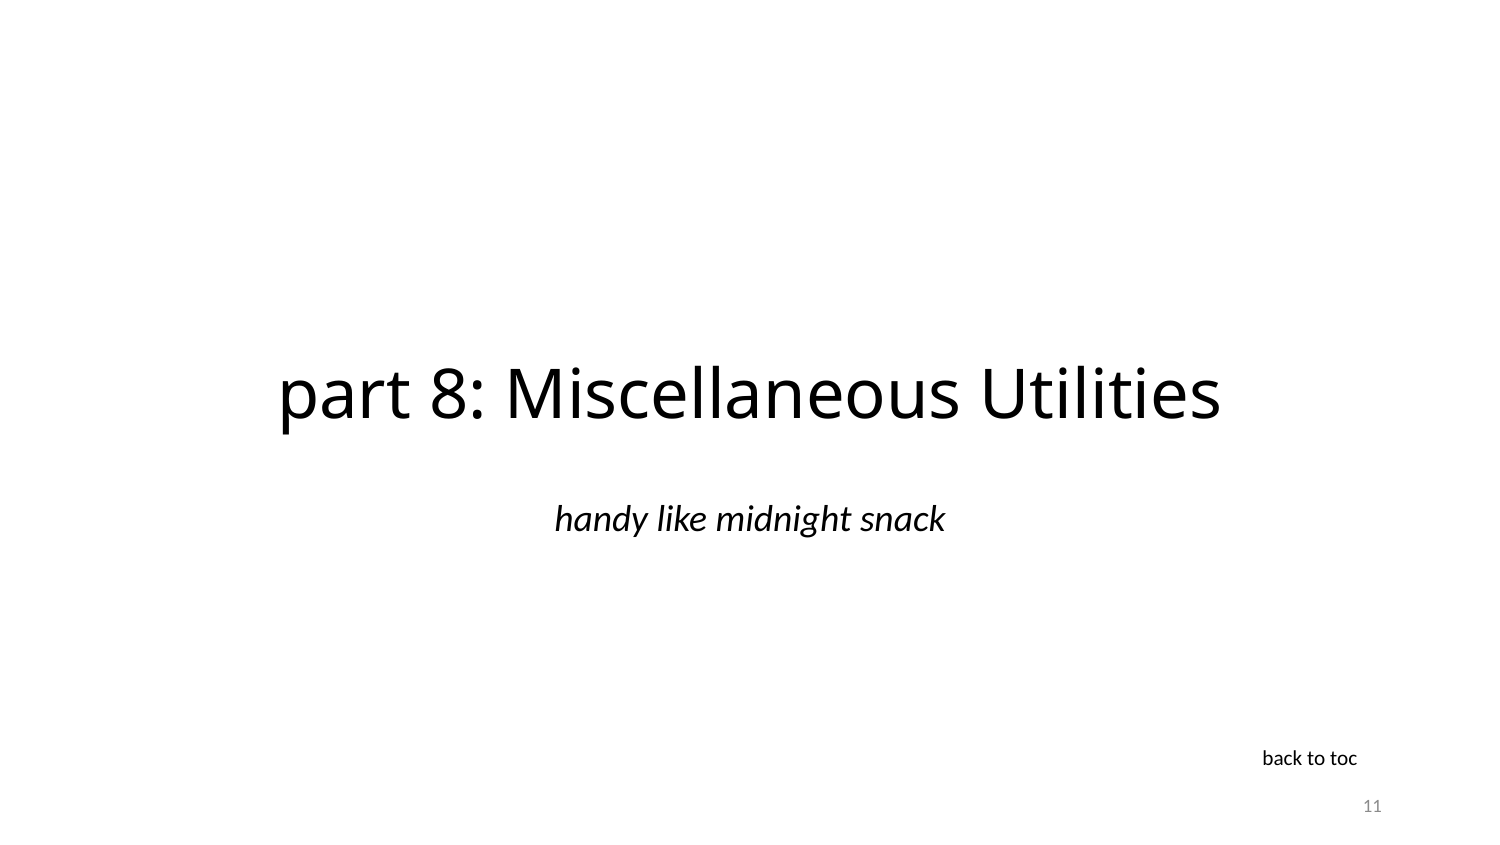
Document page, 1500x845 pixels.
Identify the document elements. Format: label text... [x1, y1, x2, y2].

text_box handy like midnight snack [539, 486, 961, 547]
title part 8: Miscellaneous Utilities [103, 309, 1397, 473]
slide_number <number> [1059, 782, 1397, 828]
text_box back to toc [1247, 737, 1373, 778]
